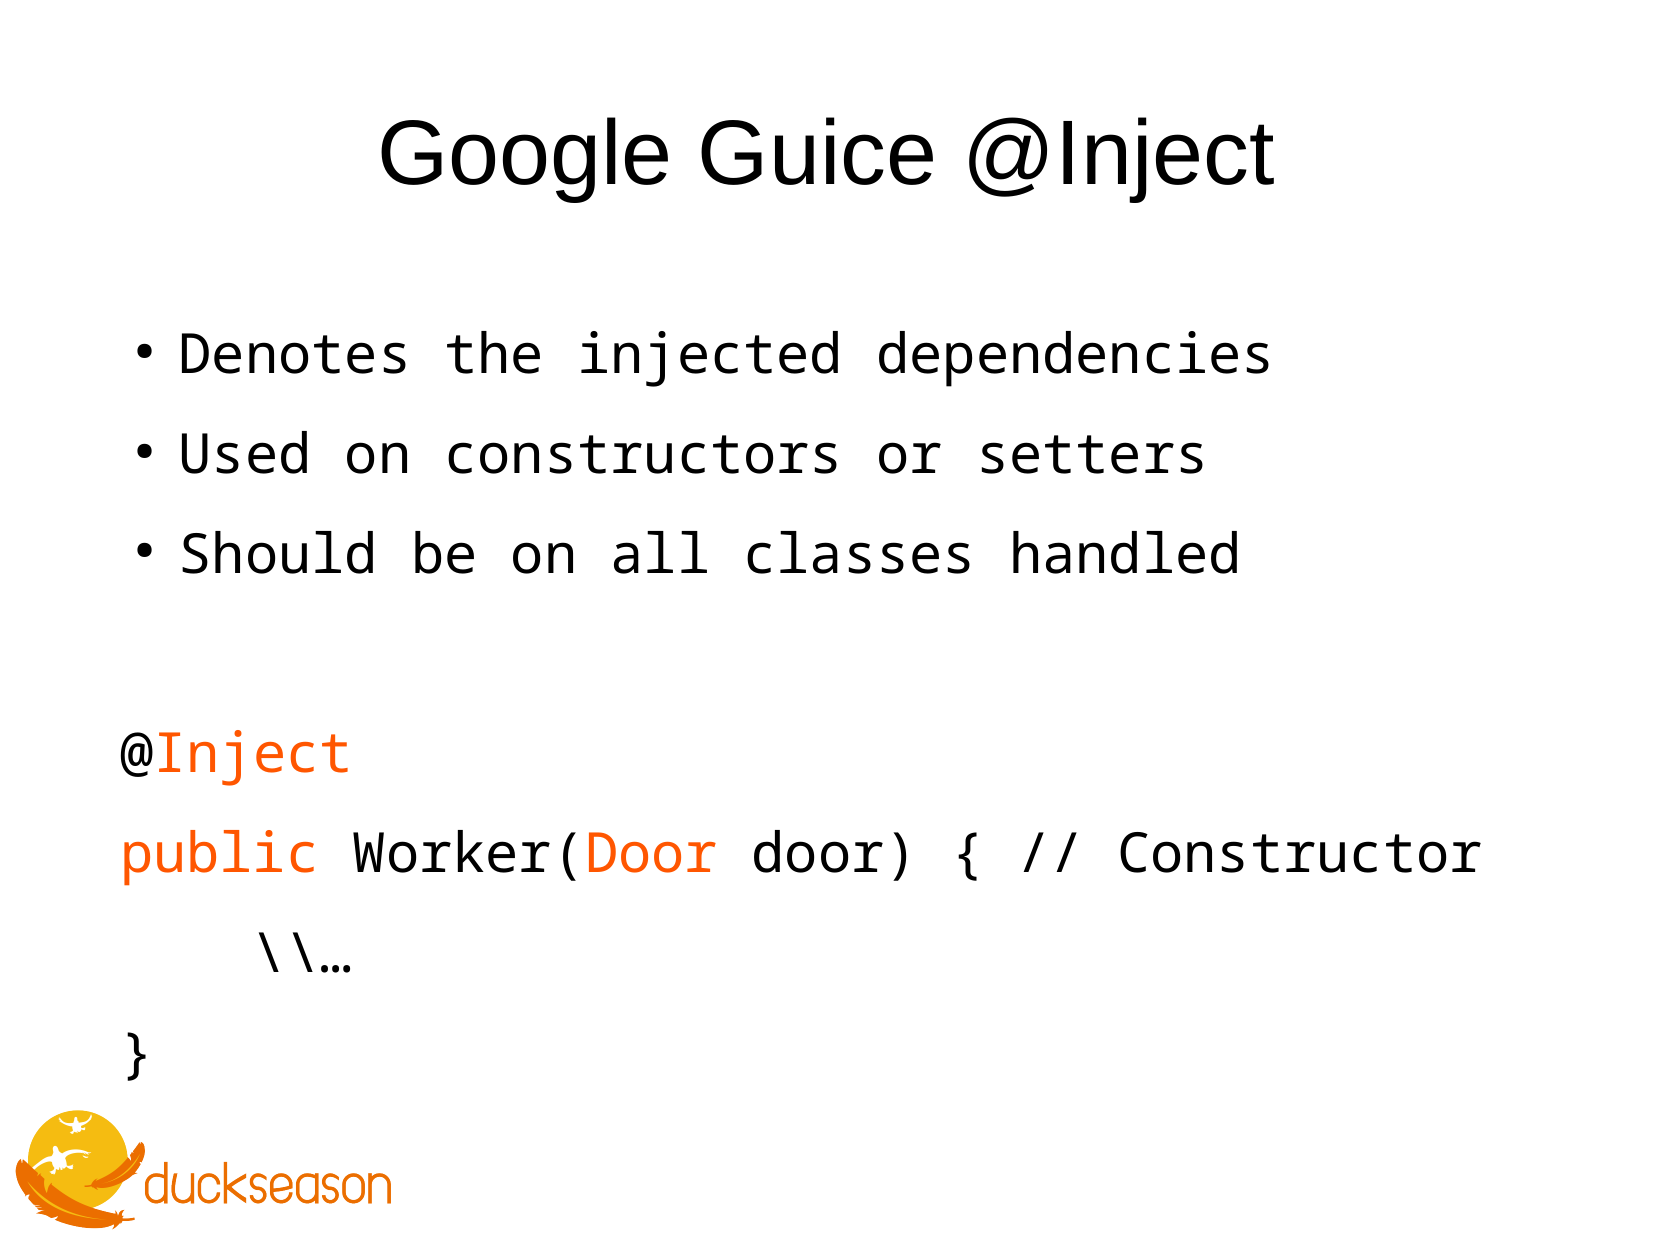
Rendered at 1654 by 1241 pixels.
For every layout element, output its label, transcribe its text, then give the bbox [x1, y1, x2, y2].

list Denotes the injected dependencies Used on constructors or setters Should be on all classes handled @Inject public Worker(Door door) { // Constructor \\… } [120, 315, 1606, 1096]
picture [15, 1110, 391, 1231]
title Google Guice @Inject [82, 49, 1571, 257]
